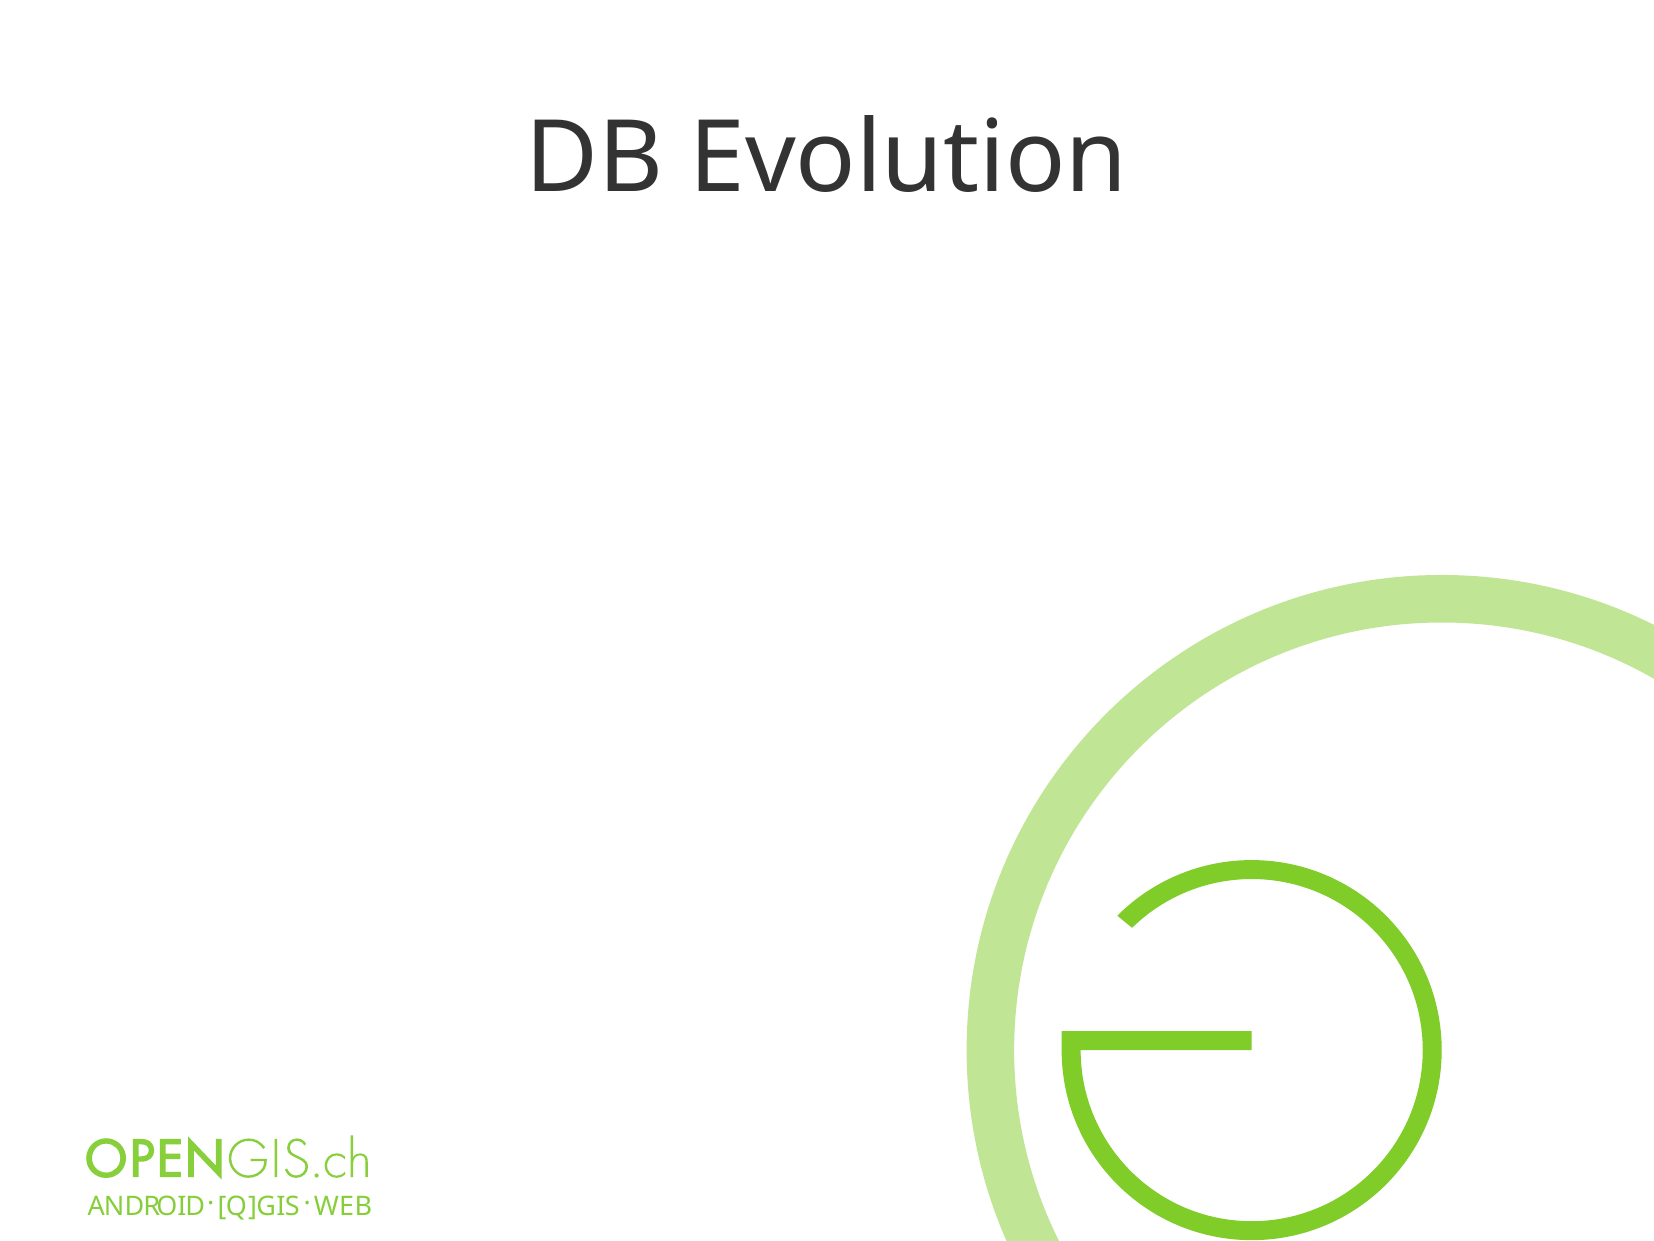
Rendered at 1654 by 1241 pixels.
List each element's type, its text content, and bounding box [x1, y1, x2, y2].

title DB Evolution [82, 49, 1571, 257]
